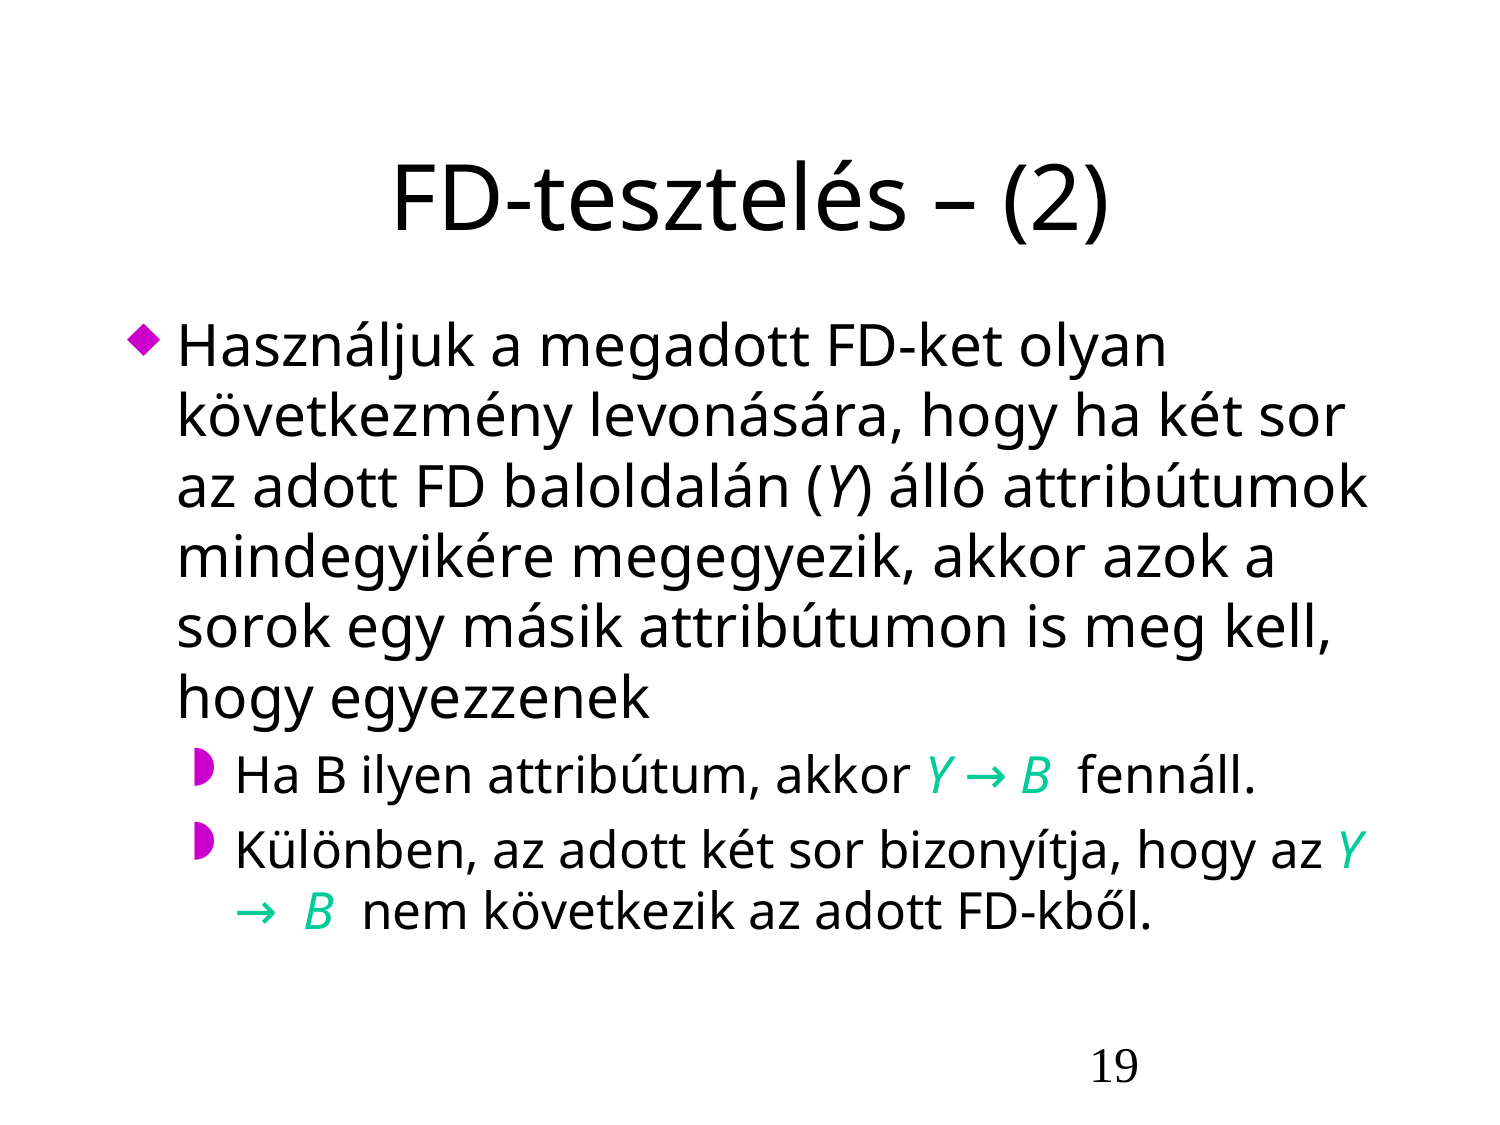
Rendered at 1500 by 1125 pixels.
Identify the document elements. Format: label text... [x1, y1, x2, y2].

list Használjuk a megadott FD-ket olyan következmény levonására, hogy ha két sor az adott FD baloldalán (Y) álló attribútumok mindegyikére megegyezik, akkor azok a sorok egy másik attribútumon is meg kell, hogy egyezzenek Ha B ilyen attribútum, akkor Y → B fennáll. Különben, az adott két sor bizonyítja, hogy az Y → B nem következik az adott FD-kből. [112, 299, 1388, 1013]
title FD-tesztelés – (2) [112, 99, 1388, 288]
